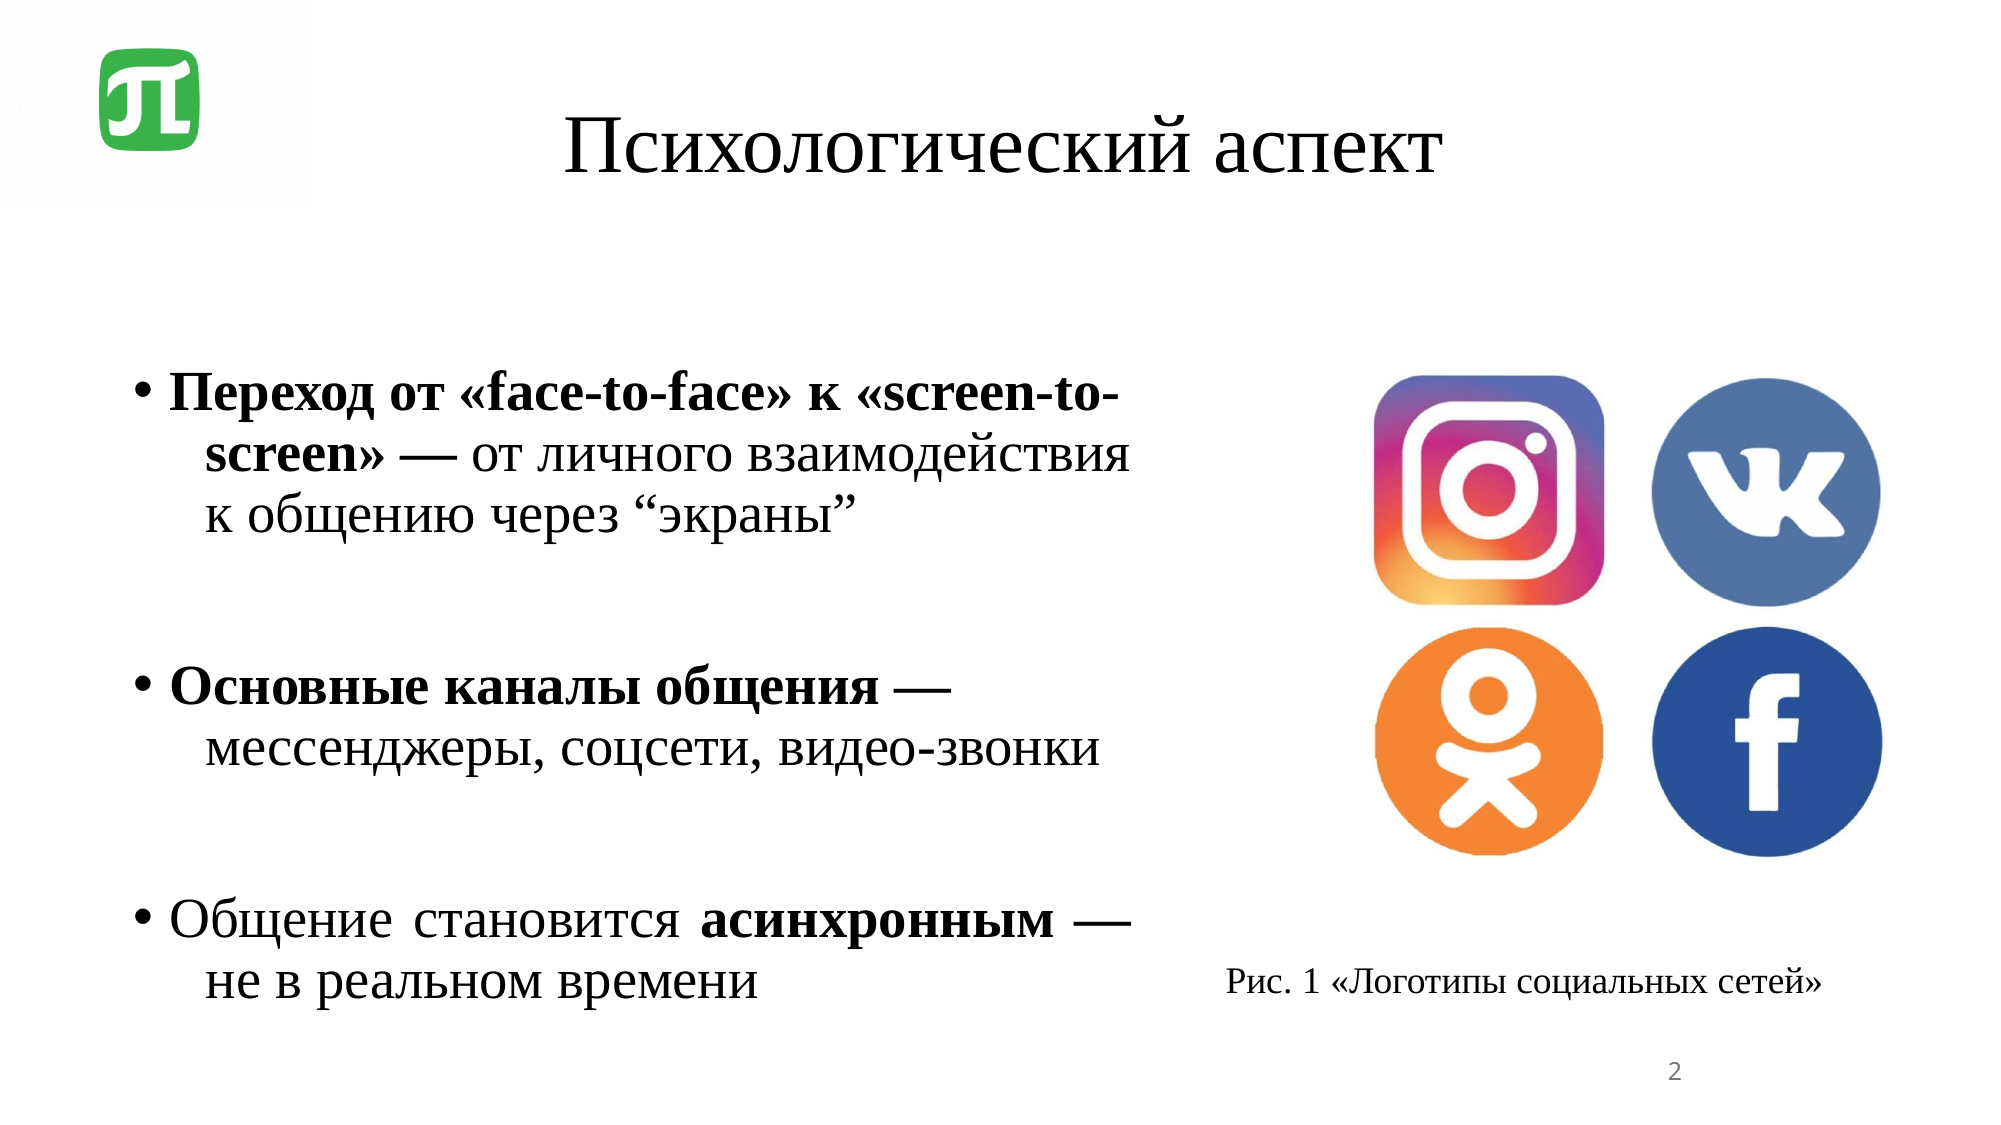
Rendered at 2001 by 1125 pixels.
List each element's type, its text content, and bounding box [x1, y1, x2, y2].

picture [0, 0, 315, 211]
picture [1269, 371, 1979, 858]
text_box Рис. 1 «Логотипы социальных сетей» [1200, 955, 1913, 1071]
title Психологический аспект [118, 59, 1890, 237]
list Переход от «face-to-face» к «screen-to-screen» — от личного взаимодействия к общению через “экраны” Основные каналы общения —мессенджеры, соцсети, видео-звонки Общение становится асинхронным — не в реальном времени [118, 354, 1147, 1063]
